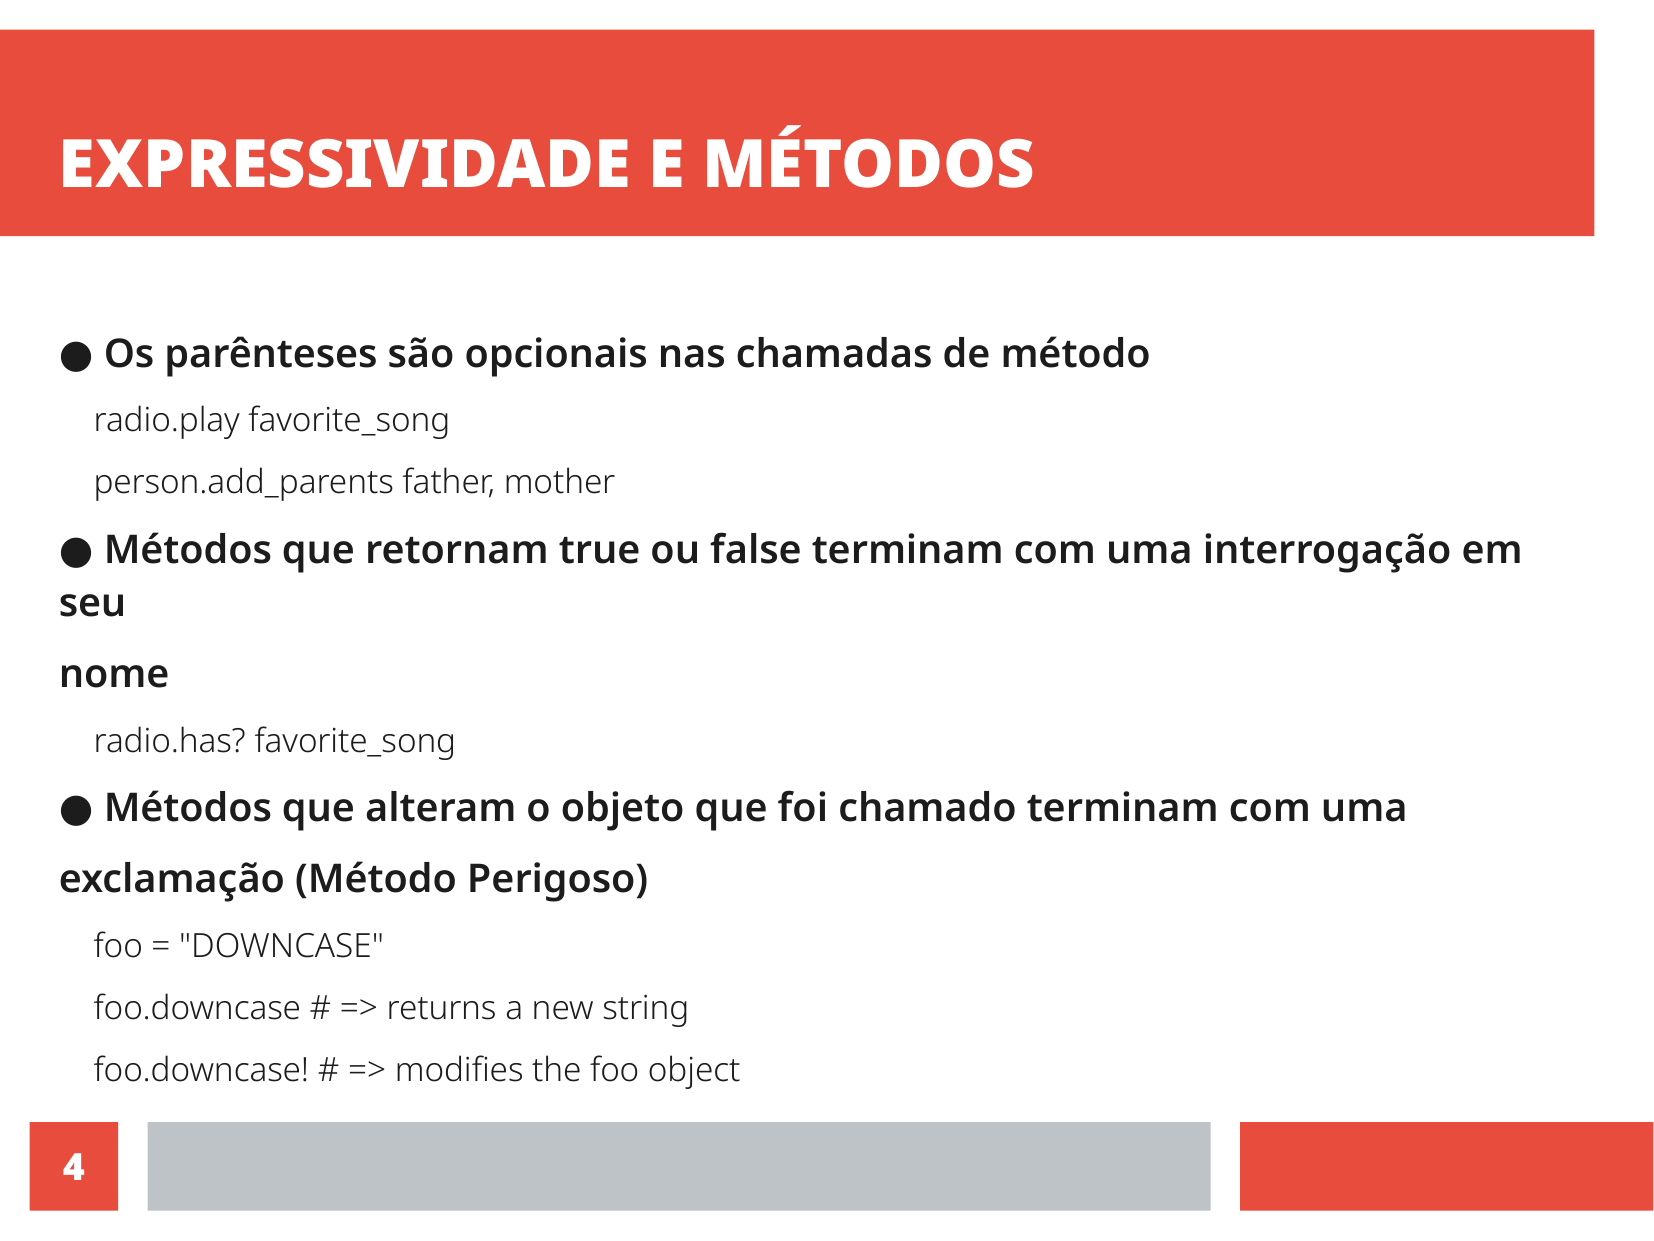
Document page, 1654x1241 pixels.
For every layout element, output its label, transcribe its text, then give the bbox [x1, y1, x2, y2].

title EXPRESSIVIDADE E MÉTODOS [59, 59, 1595, 207]
list ● Os parênteses são opcionais nas chamadas de método radio.play favorite_song person.add_parents father, mother ● Métodos que retornam true ou false terminam com uma interrogação em seu nome radio.has? favorite_song ● Métodos que alteram o objeto que foi chamado terminam com uma exclamação (Método Perigoso) foo = "DOWNCASE" foo.downcase # => returns a new string foo.downcase! # => modifies the foo object [59, 324, 1565, 1093]
